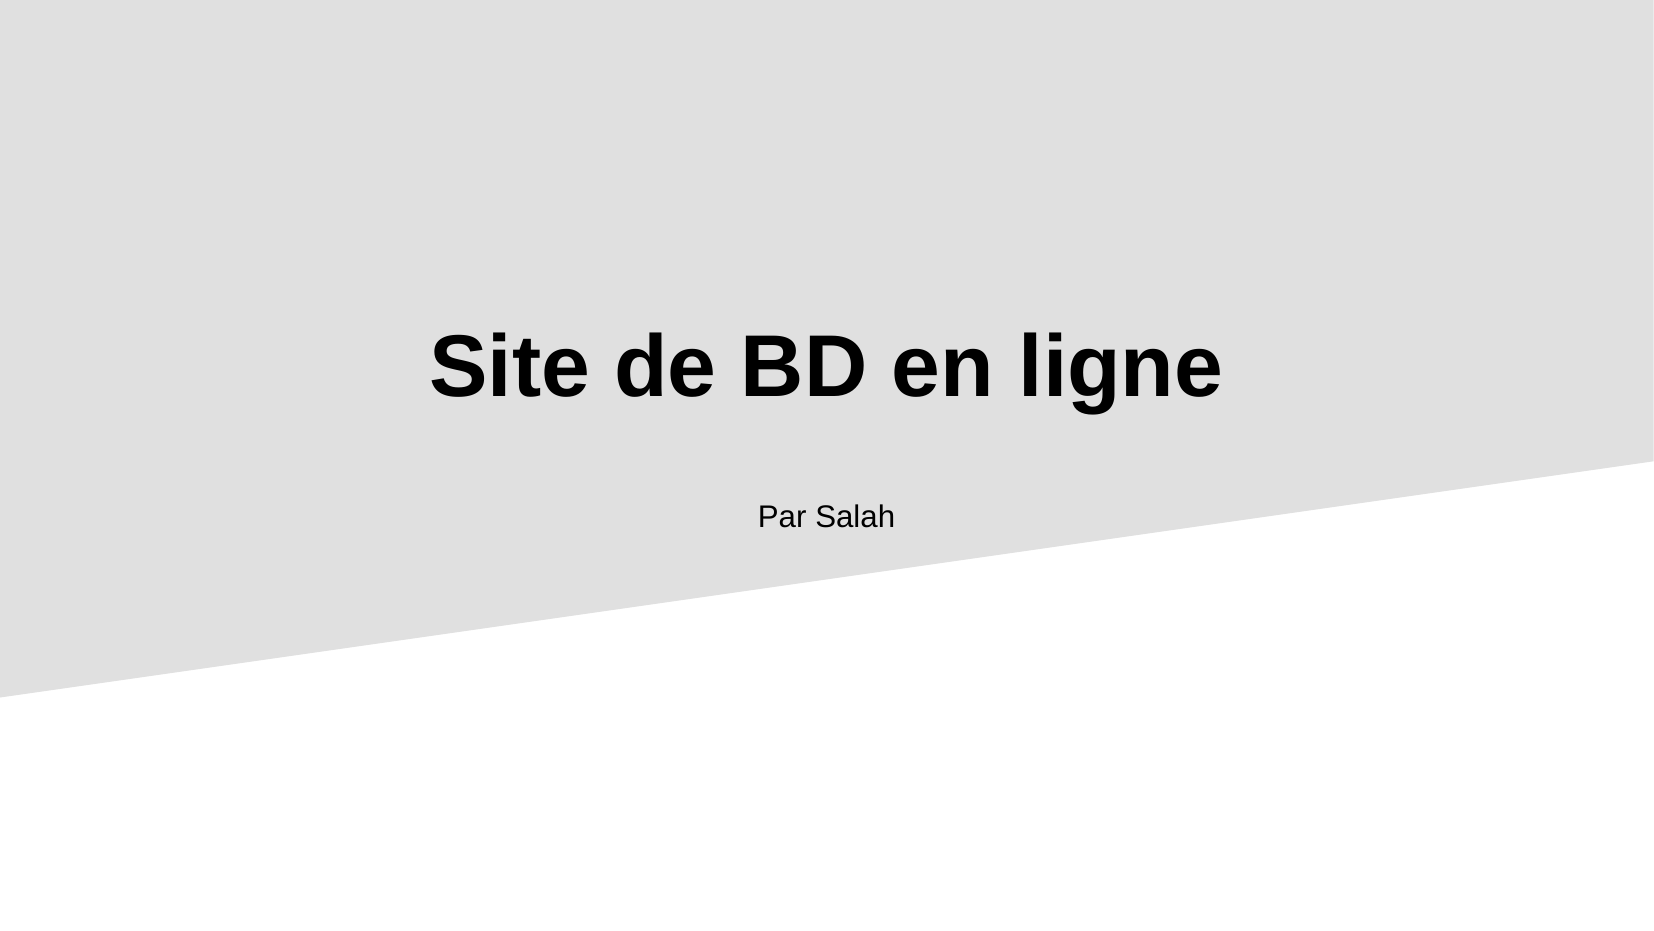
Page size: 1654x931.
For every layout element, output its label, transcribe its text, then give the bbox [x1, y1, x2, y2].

title Site de BD en ligne [82, 288, 1571, 444]
subtitle Par Salah [82, 499, 1571, 838]
